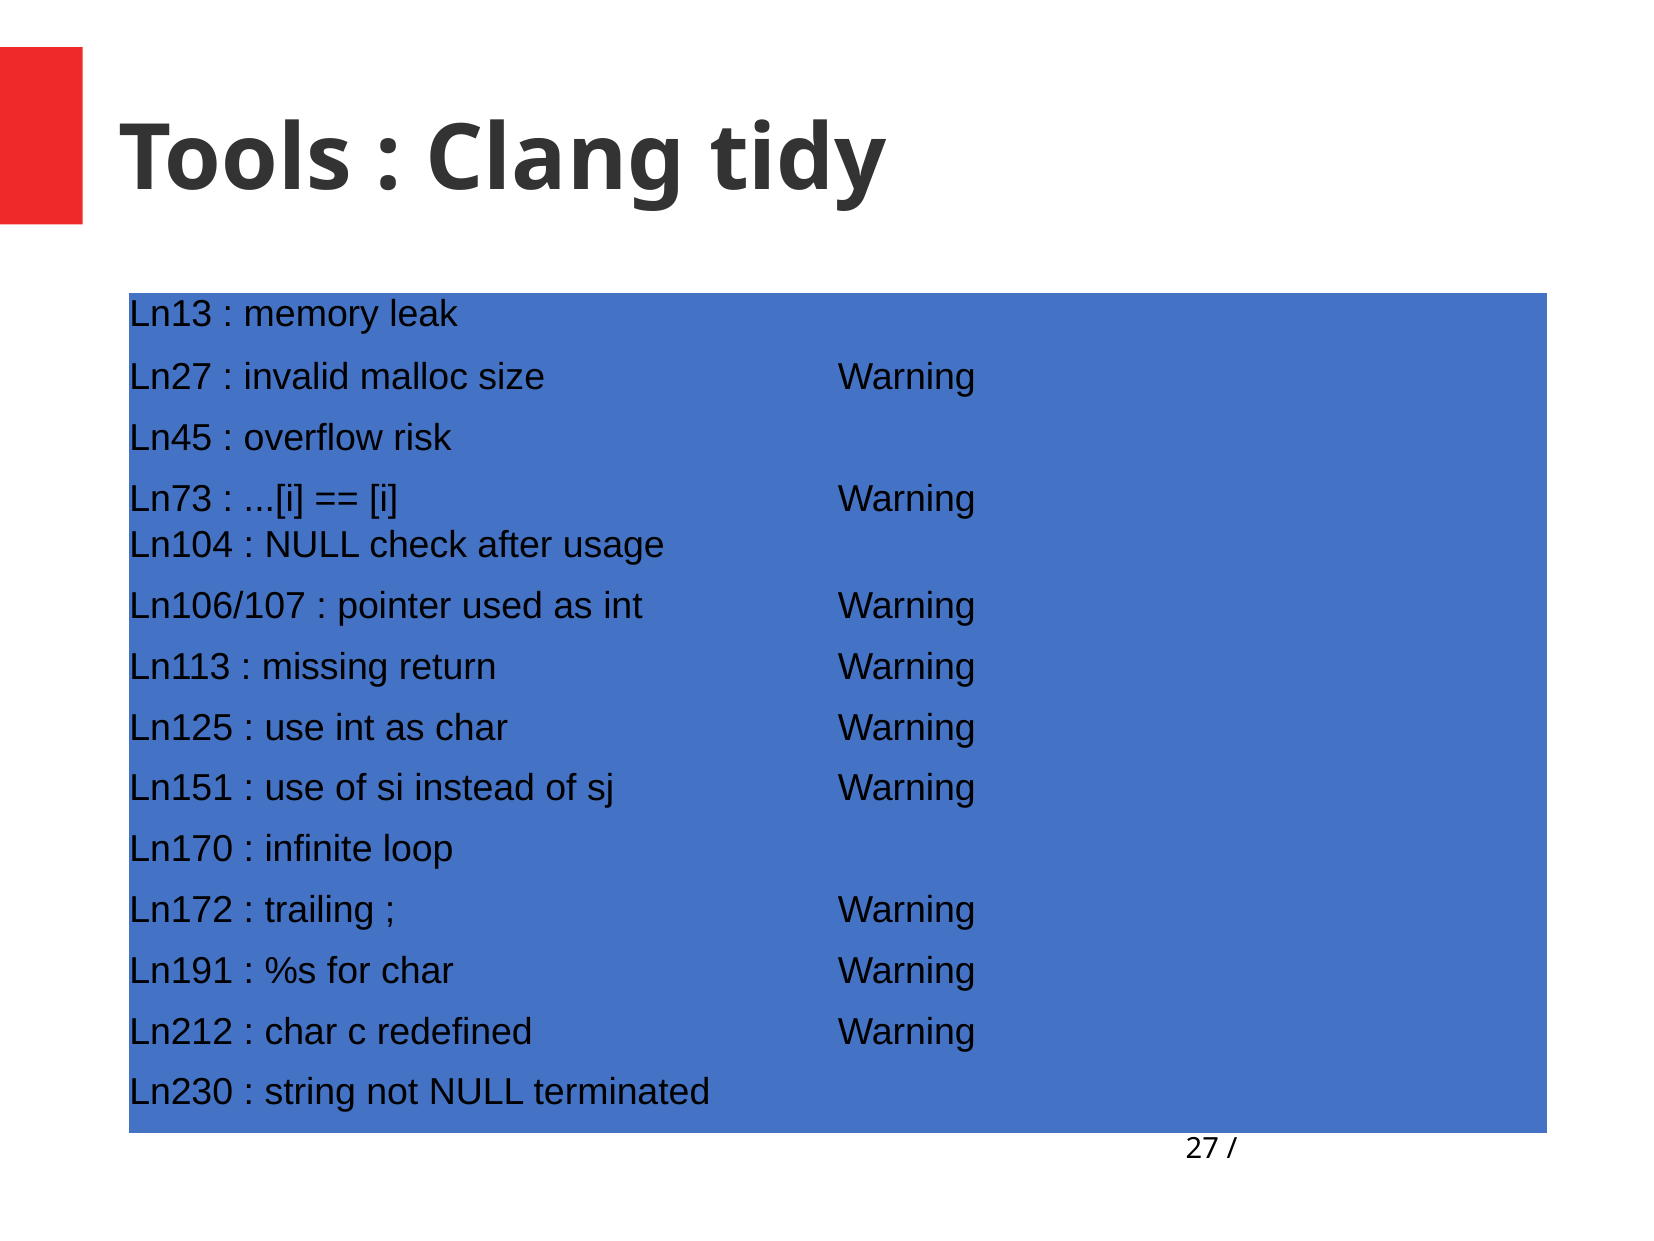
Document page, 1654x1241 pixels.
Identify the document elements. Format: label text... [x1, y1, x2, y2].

table_cell Warning [838, 767, 1547, 828]
table_cell Warning [838, 888, 1547, 949]
table_header [838, 293, 1547, 356]
table_cell Ln170 : infinite loop [129, 828, 838, 888]
table_cell [838, 524, 1547, 584]
title Tools : Clang tidy [118, 49, 1571, 257]
table_cell Ln191 : %s for char [129, 949, 838, 1010]
table_cell Warning [838, 584, 1547, 645]
text_box / [1185, 1129, 1571, 1216]
table_cell Ln106/107 : pointer used as int [129, 584, 838, 645]
table_header Ln13 : memory leak [129, 293, 838, 356]
table_cell Ln113 : missing return [129, 645, 838, 706]
table_cell Ln73 : ...[i] == [i] [129, 477, 838, 524]
table_cell Ln104 : NULL check after usage [129, 524, 838, 584]
table_cell Warning [838, 477, 1547, 524]
table_cell Ln151 : use of si instead of sj [129, 767, 838, 828]
table_cell [838, 416, 1547, 477]
table_cell Warning [838, 1010, 1547, 1071]
table_cell Ln212 : char c redefined [129, 1010, 838, 1071]
table_cell [838, 828, 1547, 888]
table_cell Warning [838, 356, 1547, 416]
table_cell Warning [838, 645, 1547, 706]
table_cell Warning [838, 706, 1547, 767]
table_cell Ln125 : use int as char [129, 706, 838, 767]
table_cell Ln230 : string not NULL terminated [129, 1071, 838, 1133]
table_cell Ln27 : invalid malloc size [129, 356, 838, 416]
table_cell Ln45 : overflow risk [129, 416, 838, 477]
table_cell Warning [838, 949, 1547, 1010]
table_cell [838, 1071, 1547, 1133]
table_cell Ln172 : trailing ; [129, 888, 838, 949]
